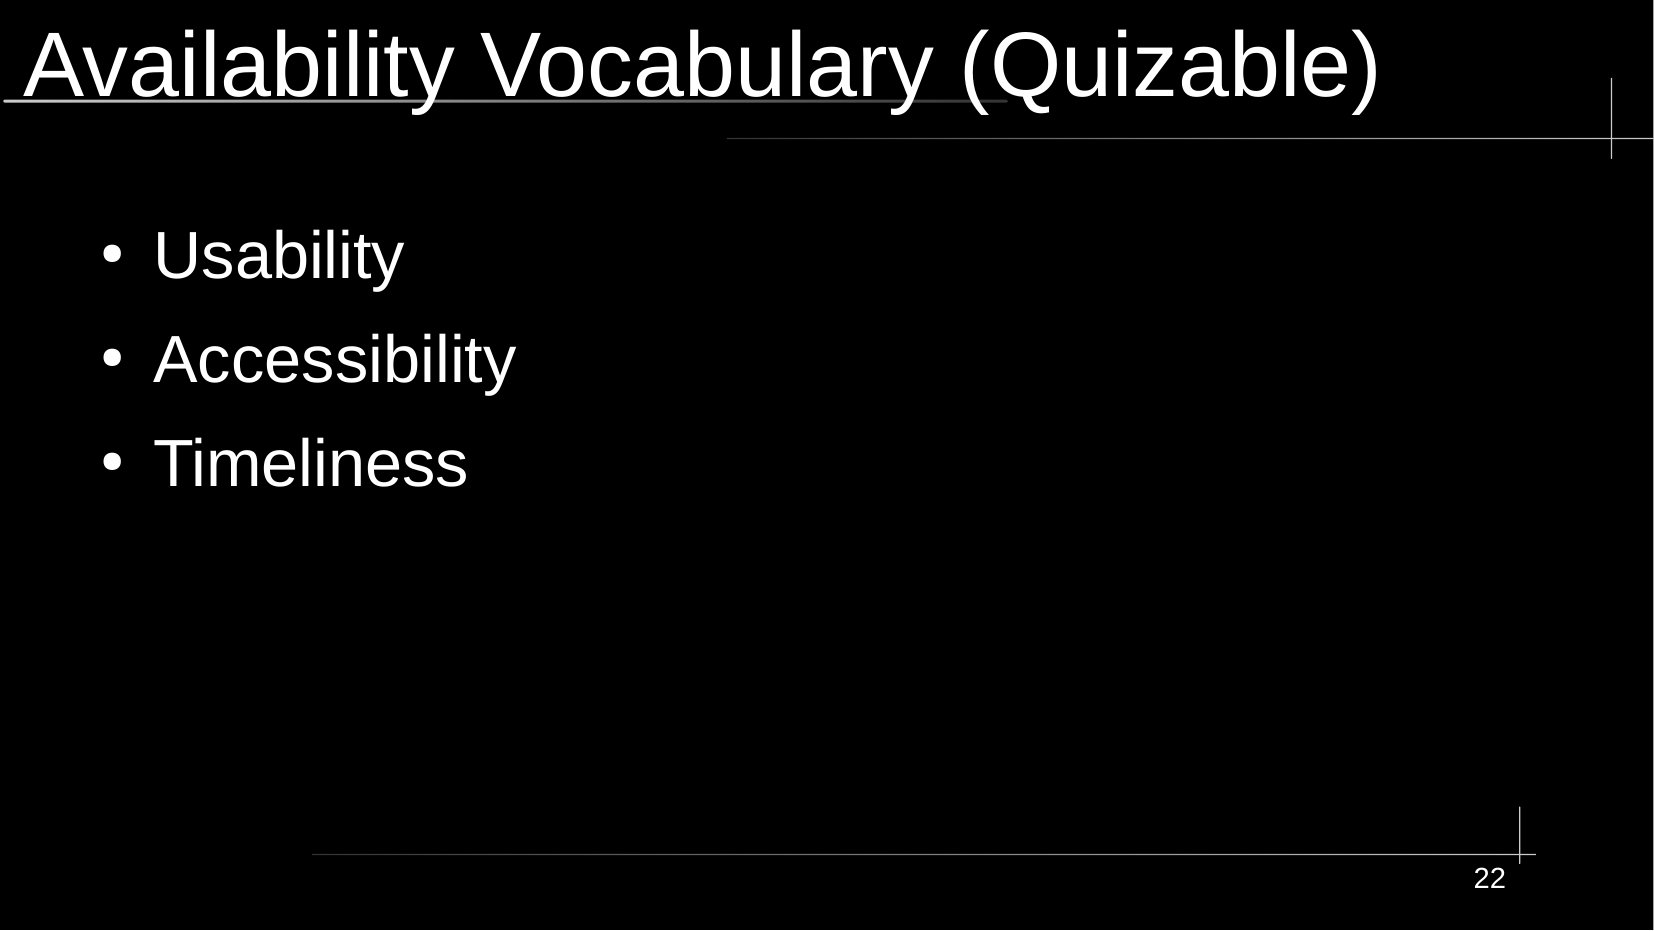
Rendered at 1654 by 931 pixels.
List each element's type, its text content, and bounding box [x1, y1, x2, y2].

list Usability Accessibility Timeliness [82, 217, 1571, 901]
title Availability Vocabulary (Quizable) [23, 11, 1589, 119]
